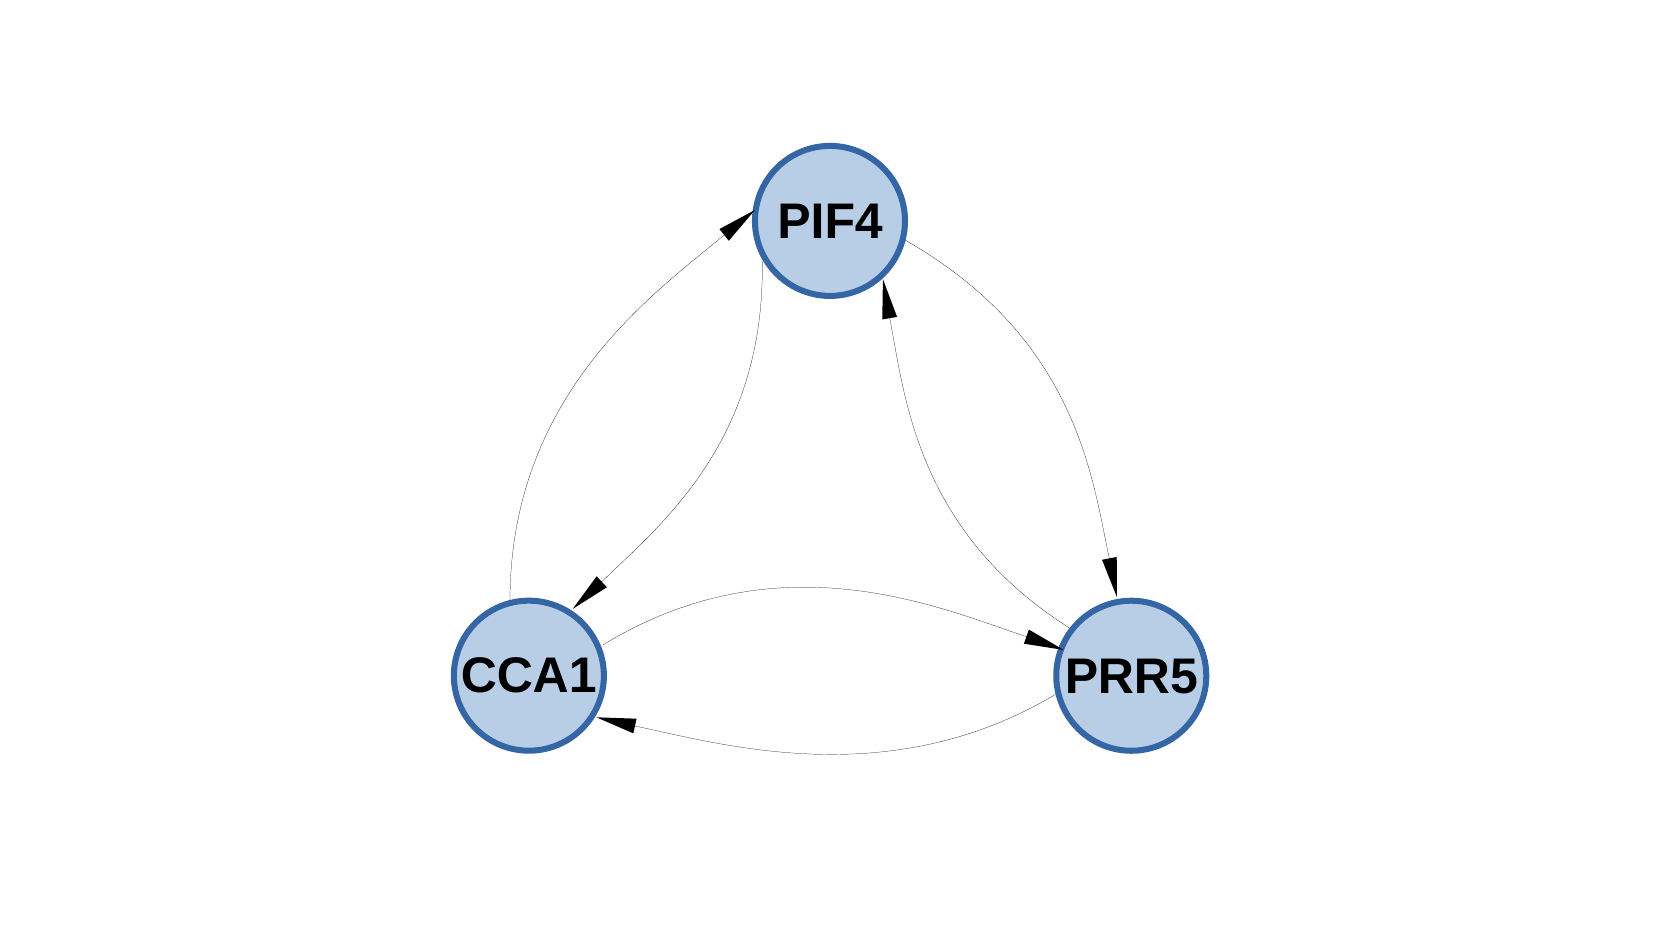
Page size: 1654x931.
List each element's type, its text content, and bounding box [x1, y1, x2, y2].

text_box PRR5 [1056, 600, 1207, 751]
text_box CCA1 [453, 600, 604, 751]
text_box PIF4 [754, 145, 906, 296]
